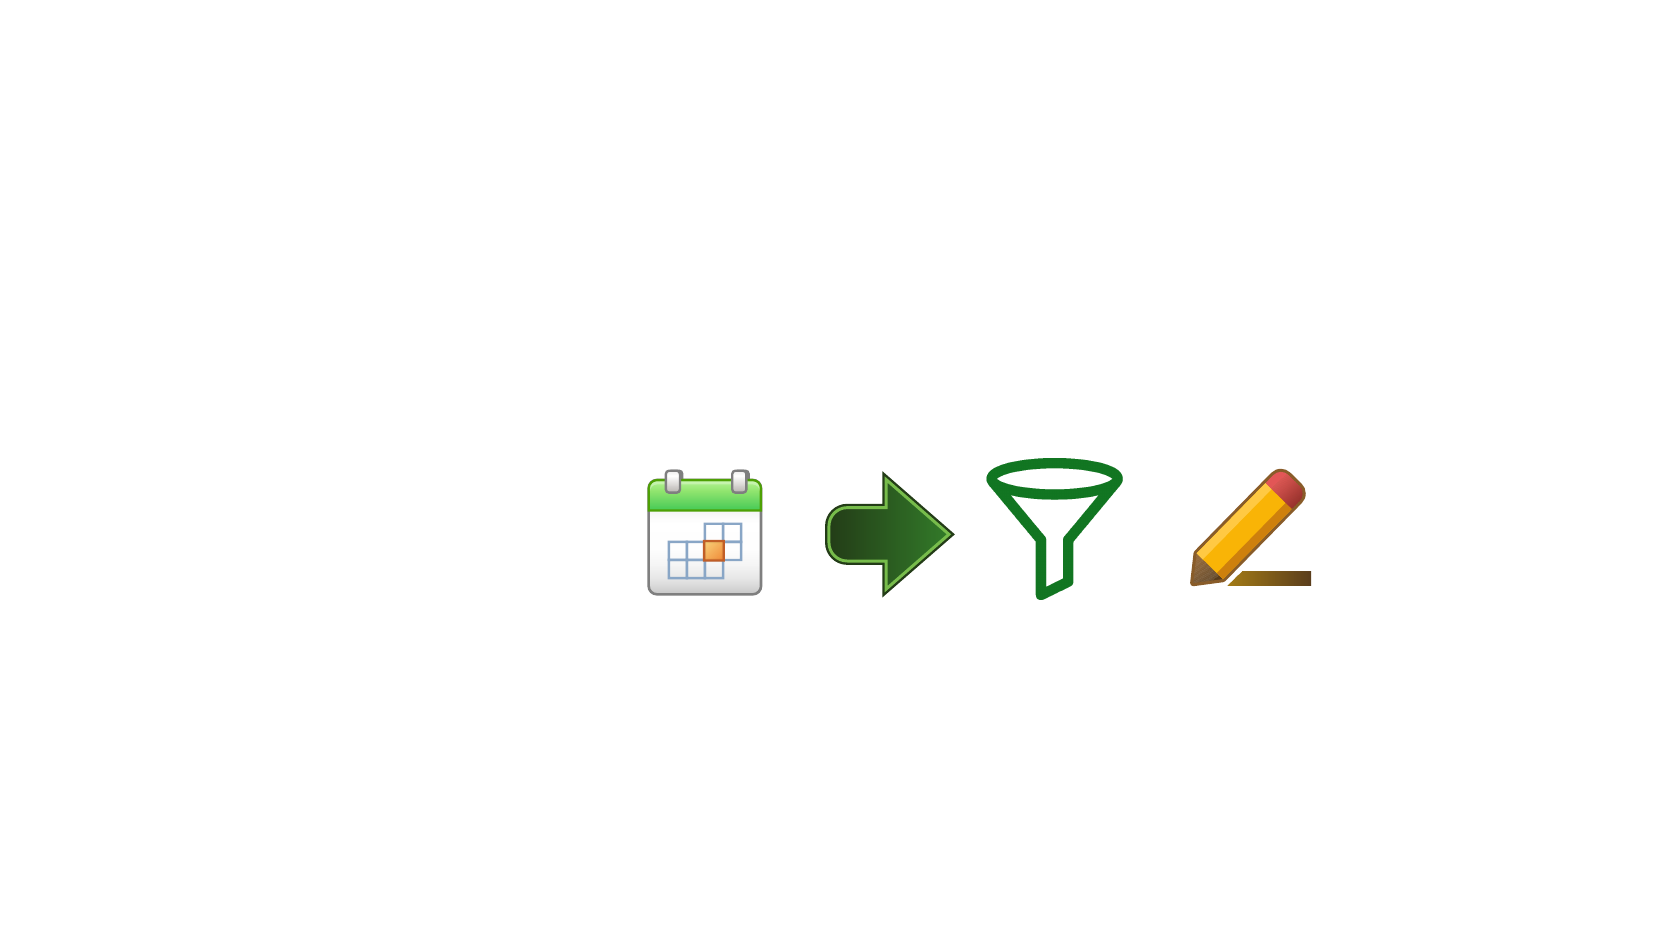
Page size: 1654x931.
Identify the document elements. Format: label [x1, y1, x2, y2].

picture [818, 465, 961, 604]
picture [1170, 443, 1338, 611]
picture [625, 453, 784, 611]
picture [983, 458, 1126, 601]
